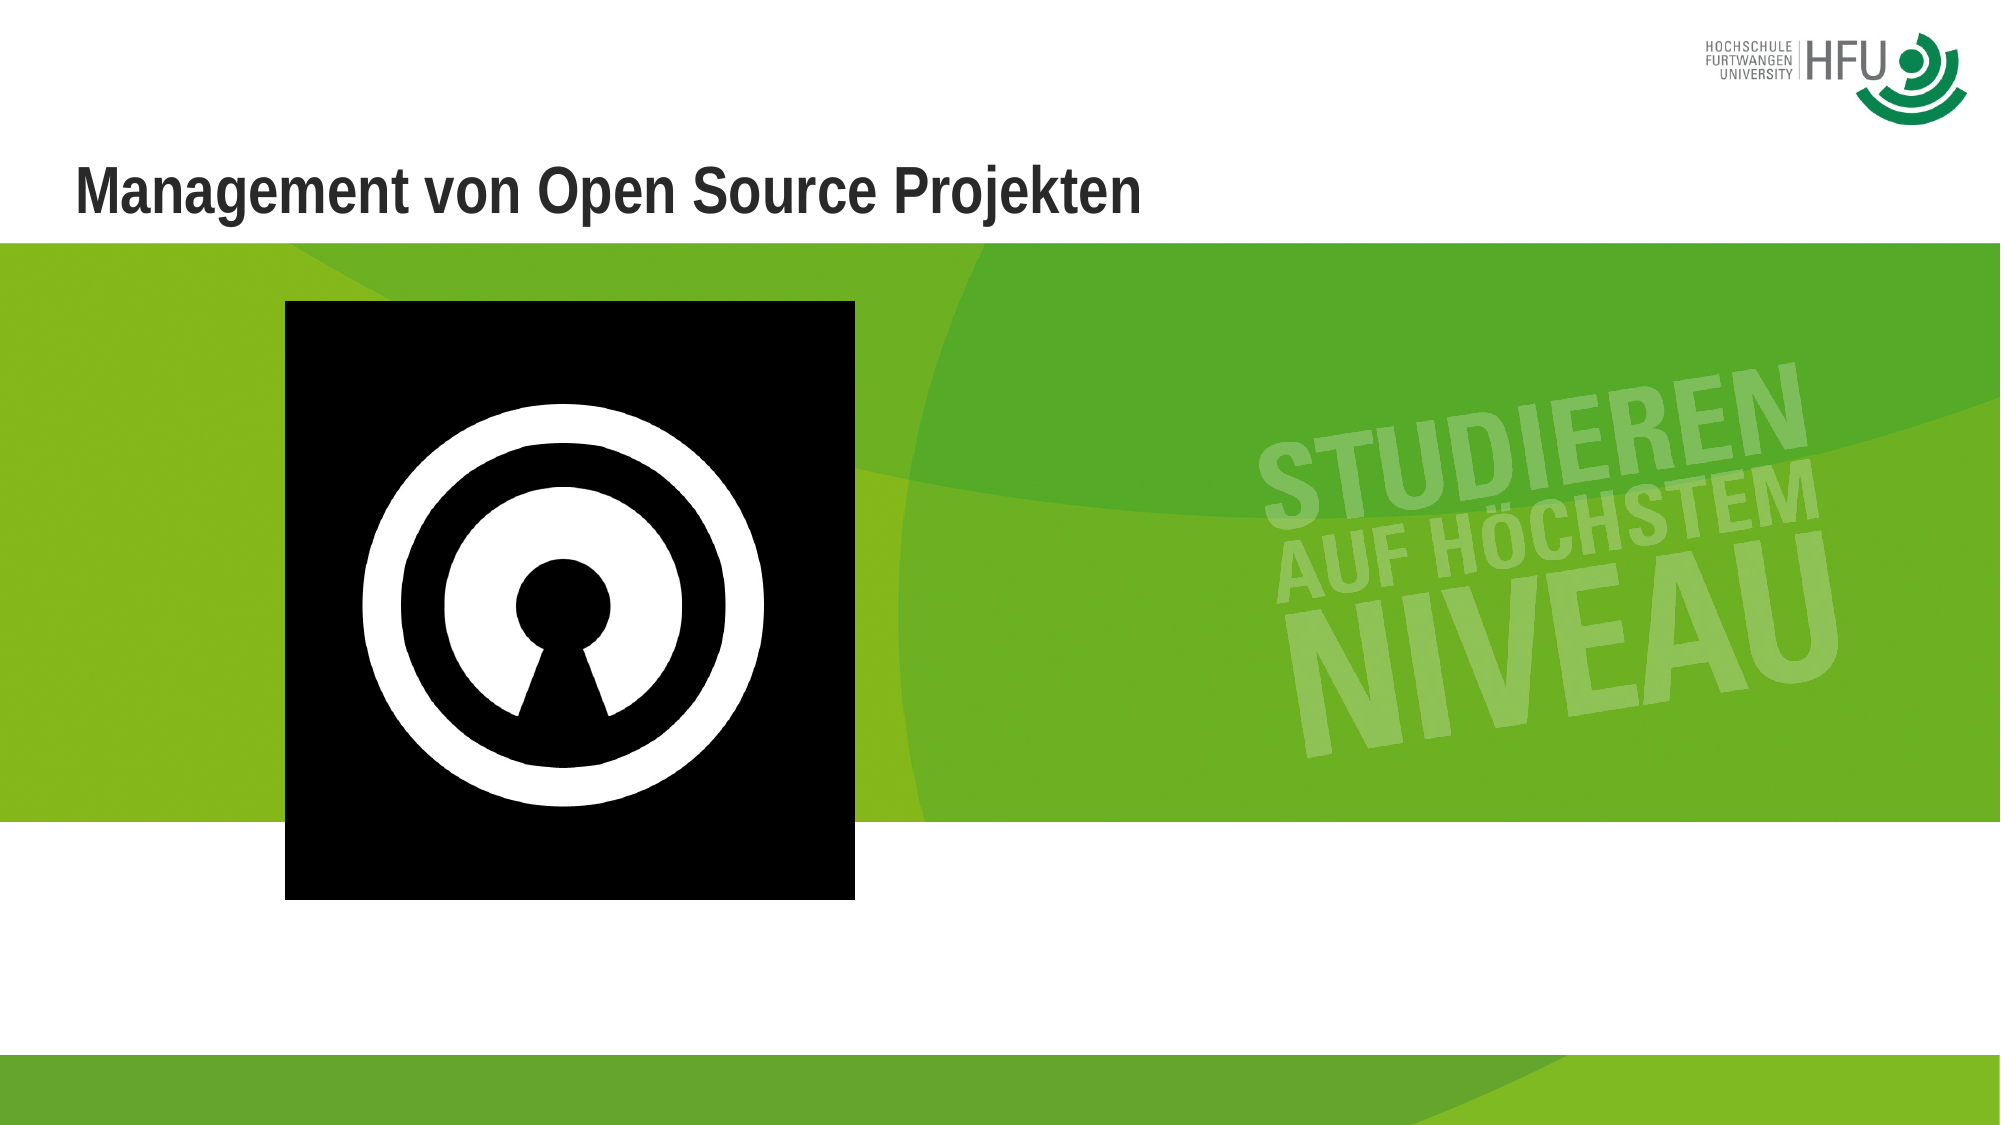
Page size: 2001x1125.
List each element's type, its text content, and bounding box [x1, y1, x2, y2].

text_box Management von Open Source Projekten [60, 148, 1591, 222]
picture [1689, 19, 1981, 137]
picture [0, 1055, 2000, 1125]
picture [0, 243, 2000, 901]
